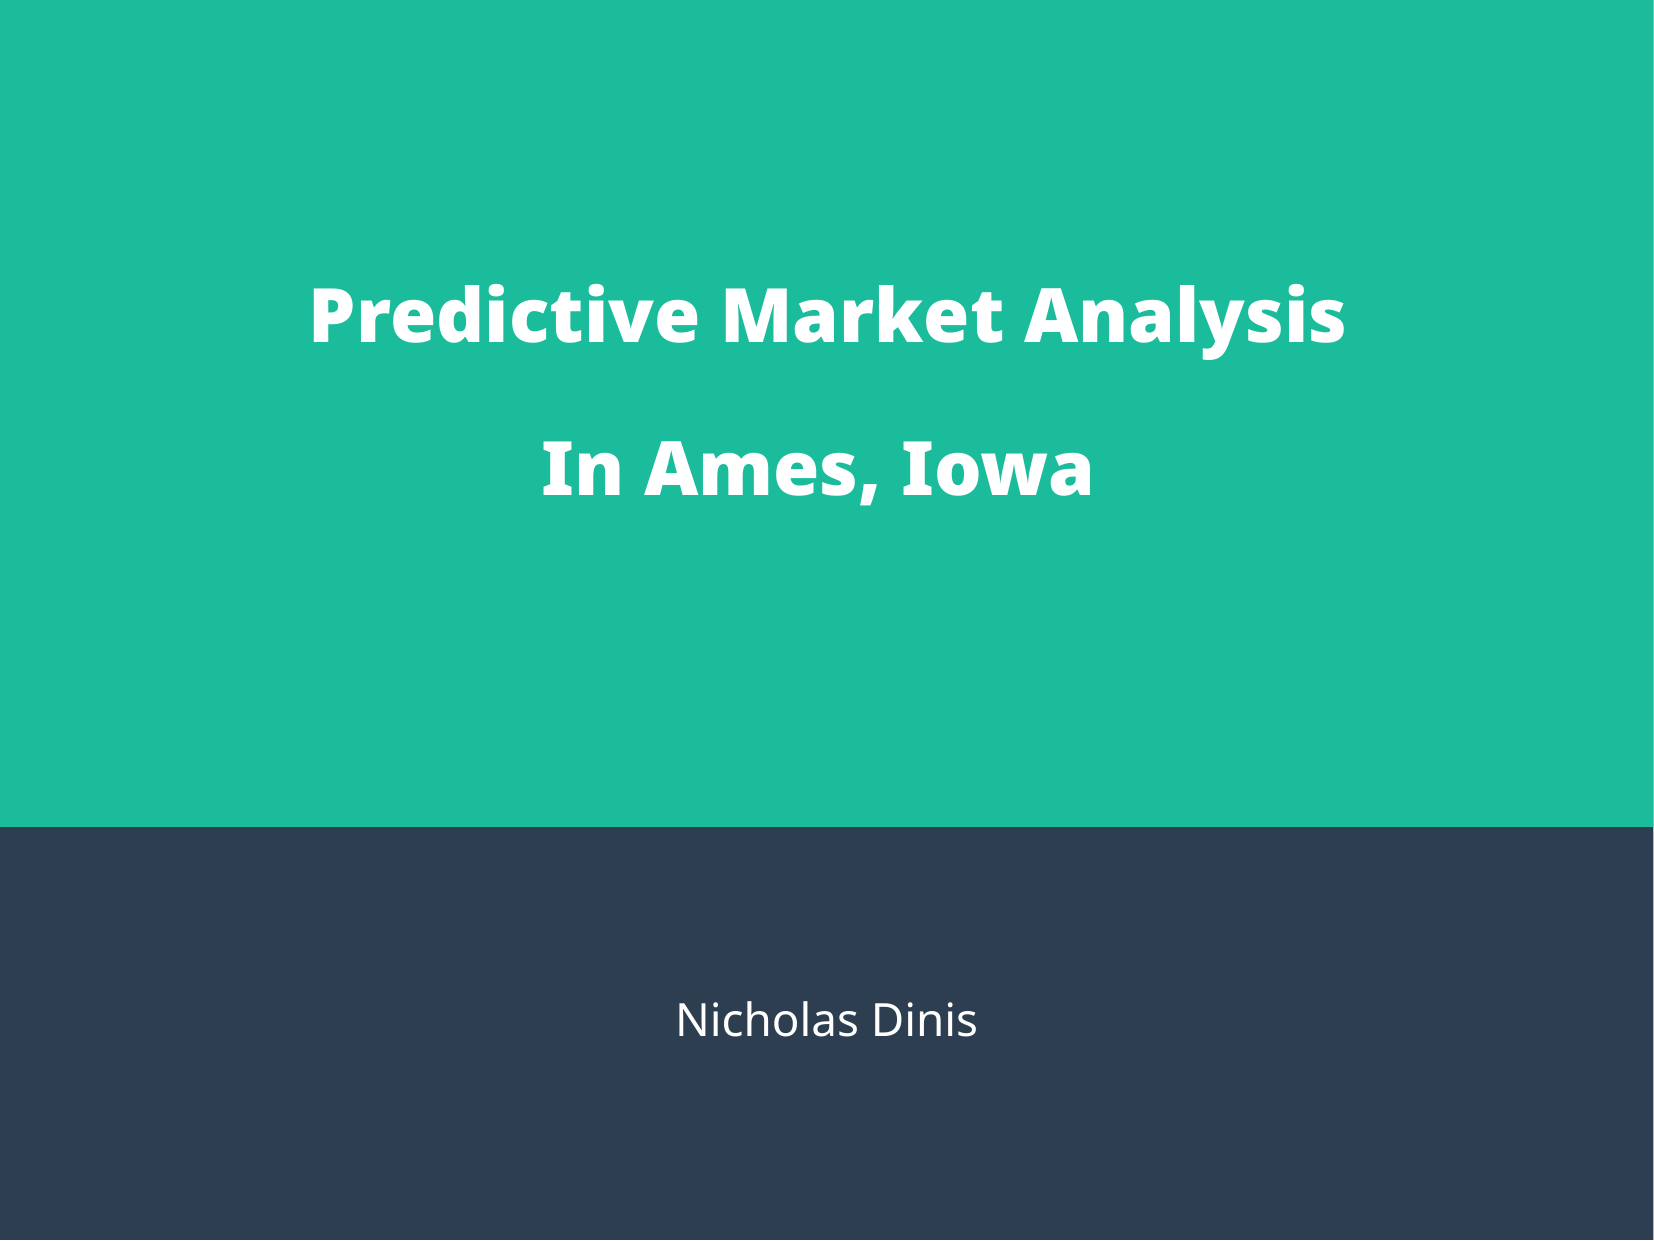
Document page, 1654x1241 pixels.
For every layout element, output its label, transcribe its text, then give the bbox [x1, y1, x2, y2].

title Predictive Market Analysis In Ames, Iowa [60, 233, 1597, 496]
subtitle Nicholas Dinis [59, 856, 1595, 1182]
